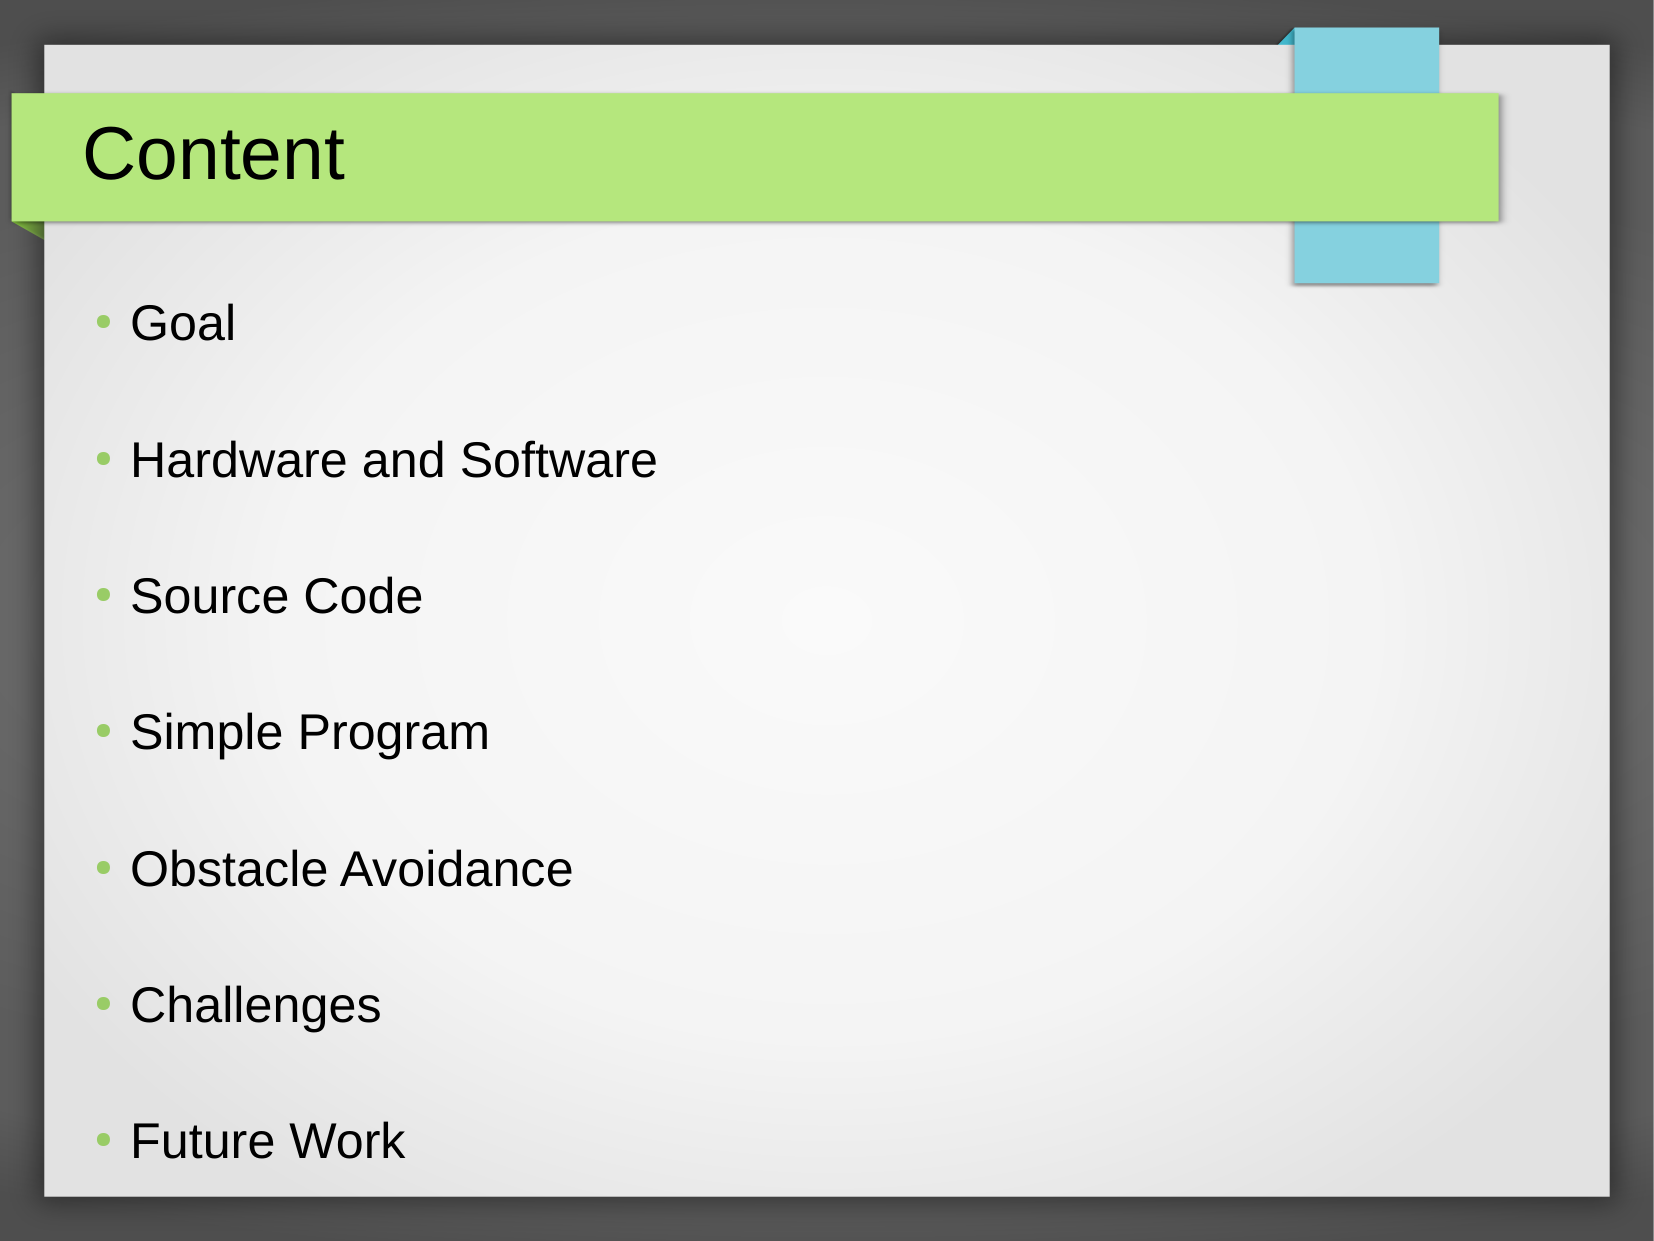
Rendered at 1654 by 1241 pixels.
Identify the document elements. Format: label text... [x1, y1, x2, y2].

title Content [82, 94, 1264, 213]
list Goal Hardware and Software Source Code Simple Program Obstacle Avoidance Challenges Future Work [82, 295, 1571, 1171]
picture [0, 0, 1654, 1241]
